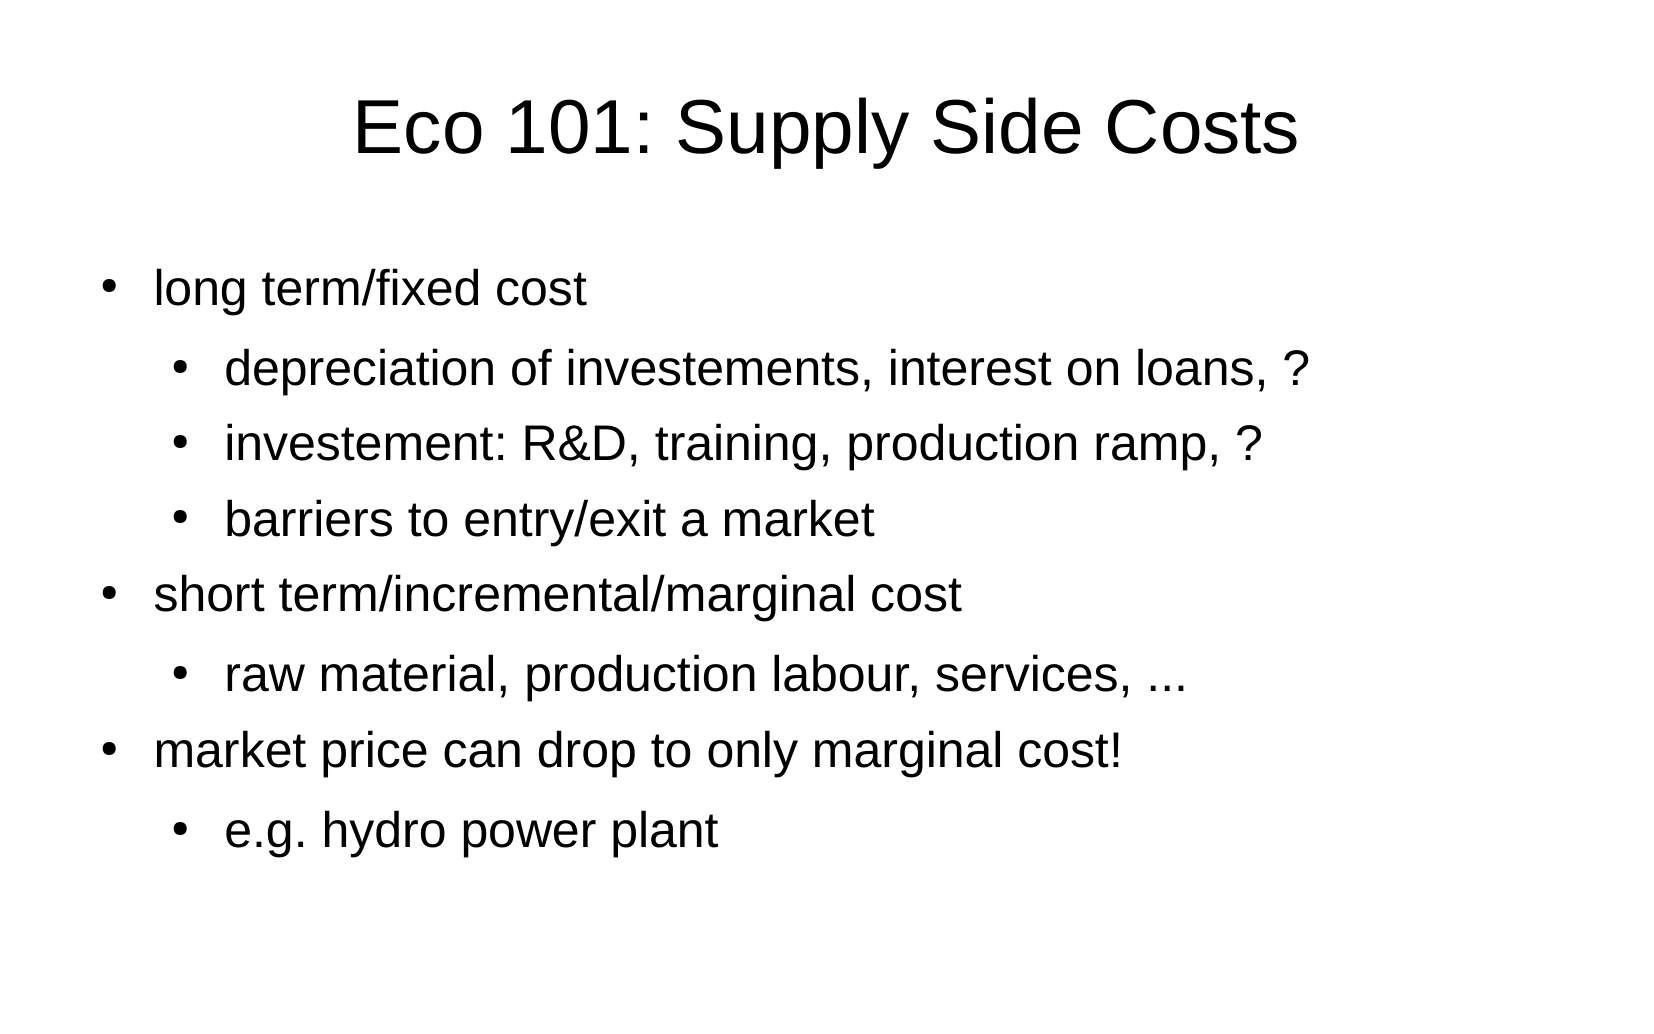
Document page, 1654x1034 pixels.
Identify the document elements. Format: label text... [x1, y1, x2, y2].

title Eco 101: Supply Side Costs [82, 41, 1571, 214]
list long term/fixed cost depreciation of investements, interest on loans, ? investement: R&D, training, production ramp, ? barriers to entry/exit a market short term/incremental/marginal cost raw material, production labour, services, ... market price can drop to only marginal cost! e.g. hydro power plant [82, 259, 1571, 898]
